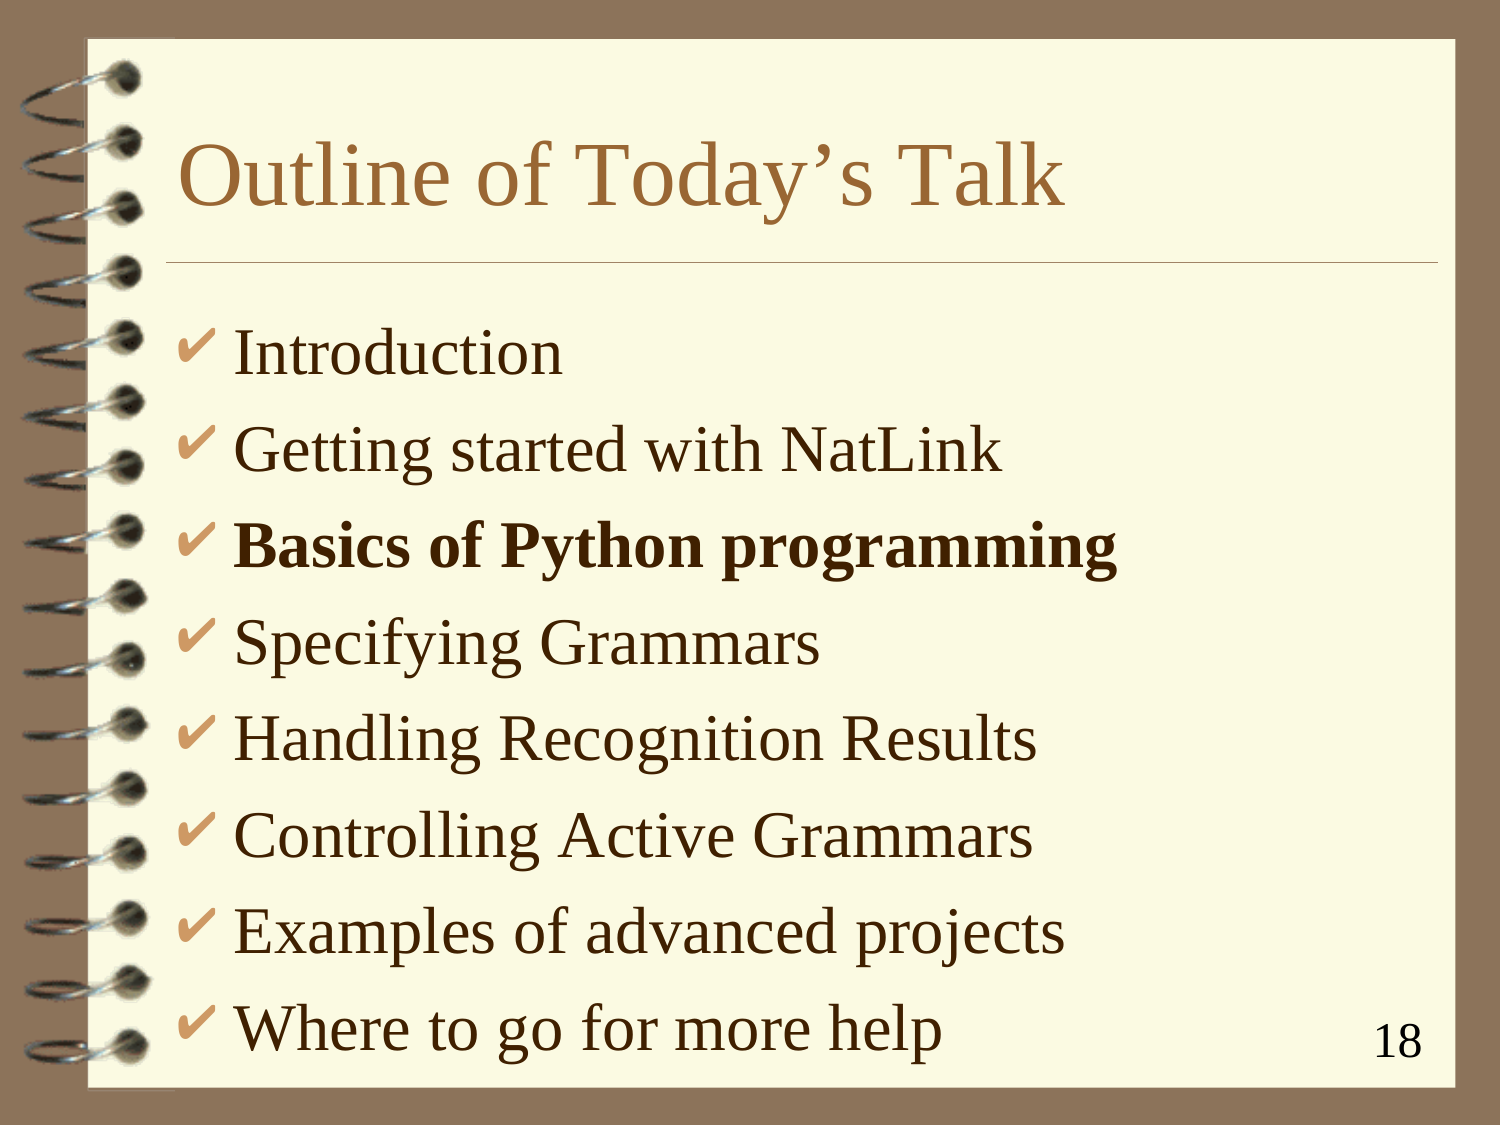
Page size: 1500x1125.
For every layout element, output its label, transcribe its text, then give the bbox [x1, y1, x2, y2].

title Outline of Today’s Talk [162, 74, 1438, 263]
list Introduction Getting started with NatLink Basics of Python programming Specifying Grammars Handling Recognition Results Controlling Active Grammars Examples of advanced projects Where to go for more help [162, 299, 1438, 976]
picture [0, 0, 175, 1125]
